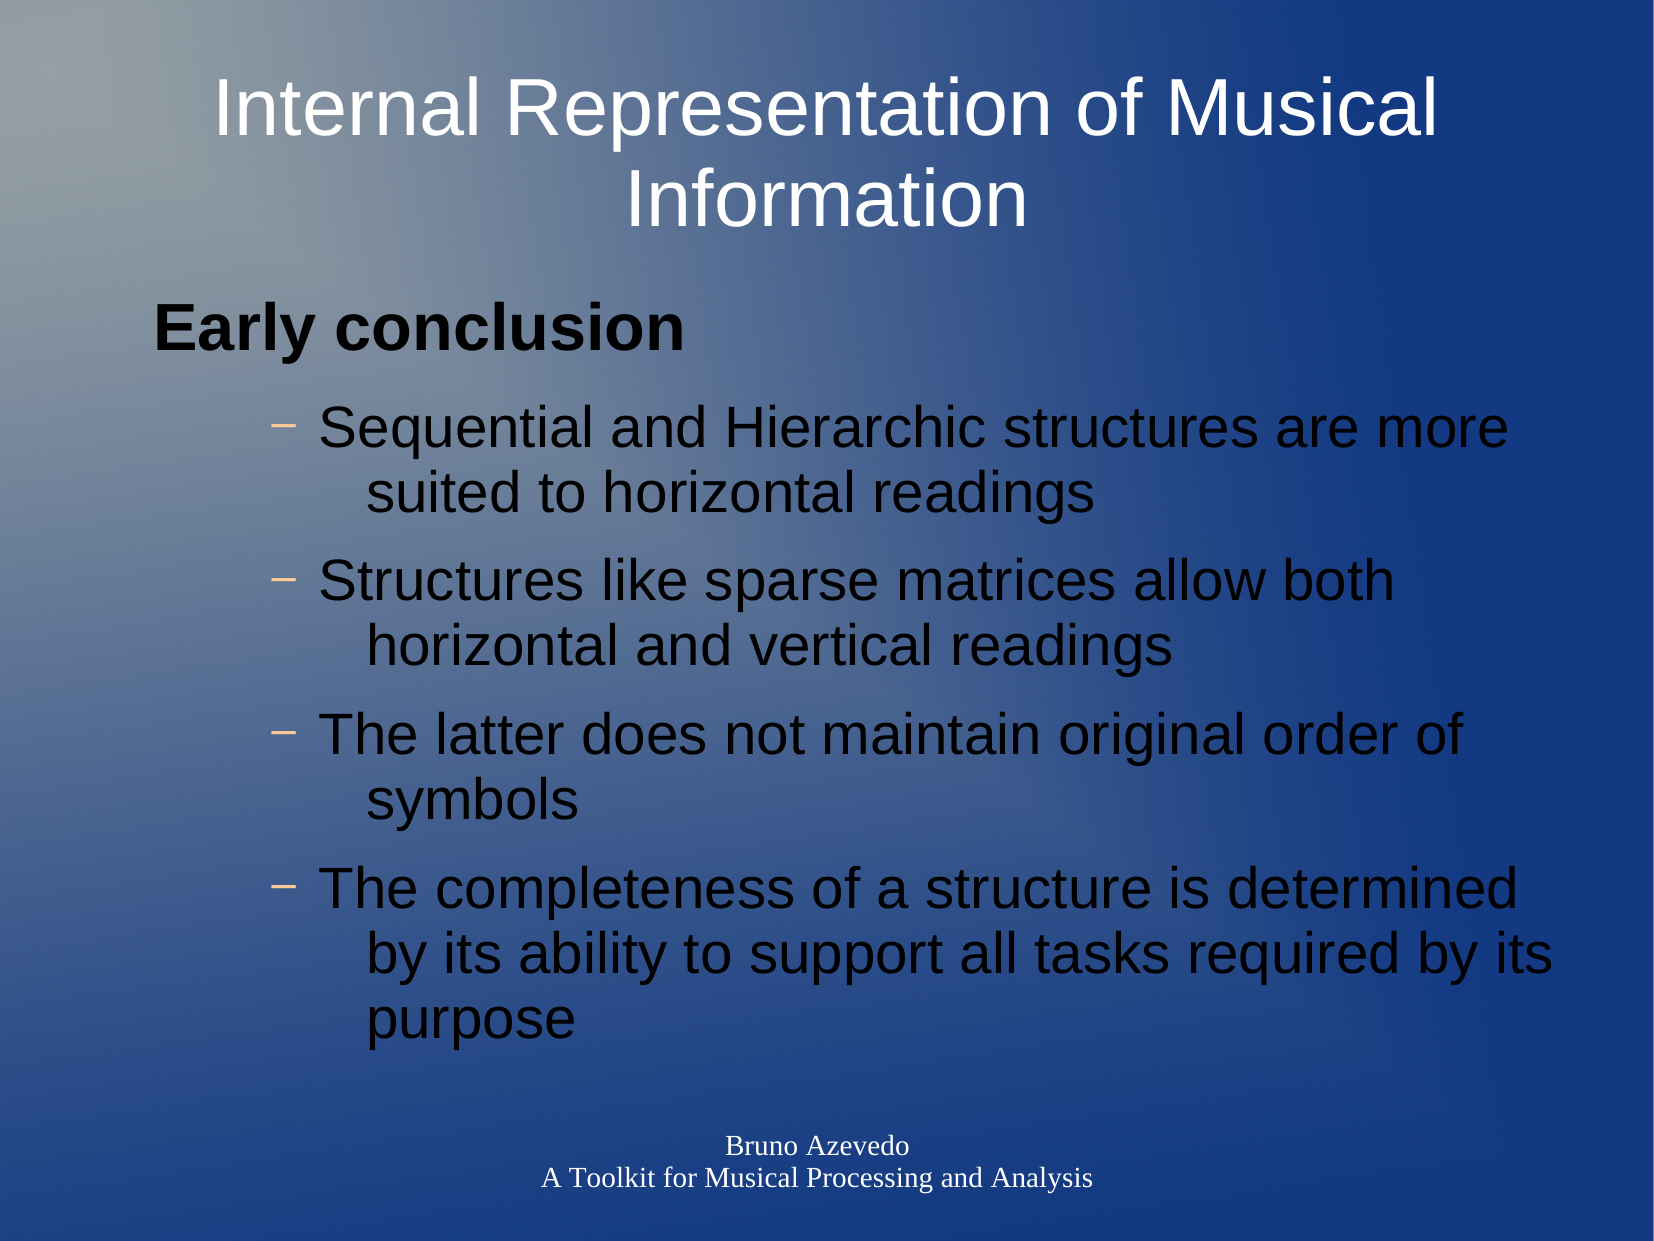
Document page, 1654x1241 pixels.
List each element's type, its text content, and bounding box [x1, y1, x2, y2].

list Early conclusion Sequential and Hierarchic structures are more suited to horizontal readings Structures like sparse matrices allow both horizontal and vertical readings The latter does not maintain original order of symbols The completeness of a structure is determined by its ability to support all tasks required by its purpose [82, 290, 1571, 1051]
picture [0, 0, 1654, 1241]
title Internal Representation of Musical Information [82, 49, 1571, 257]
